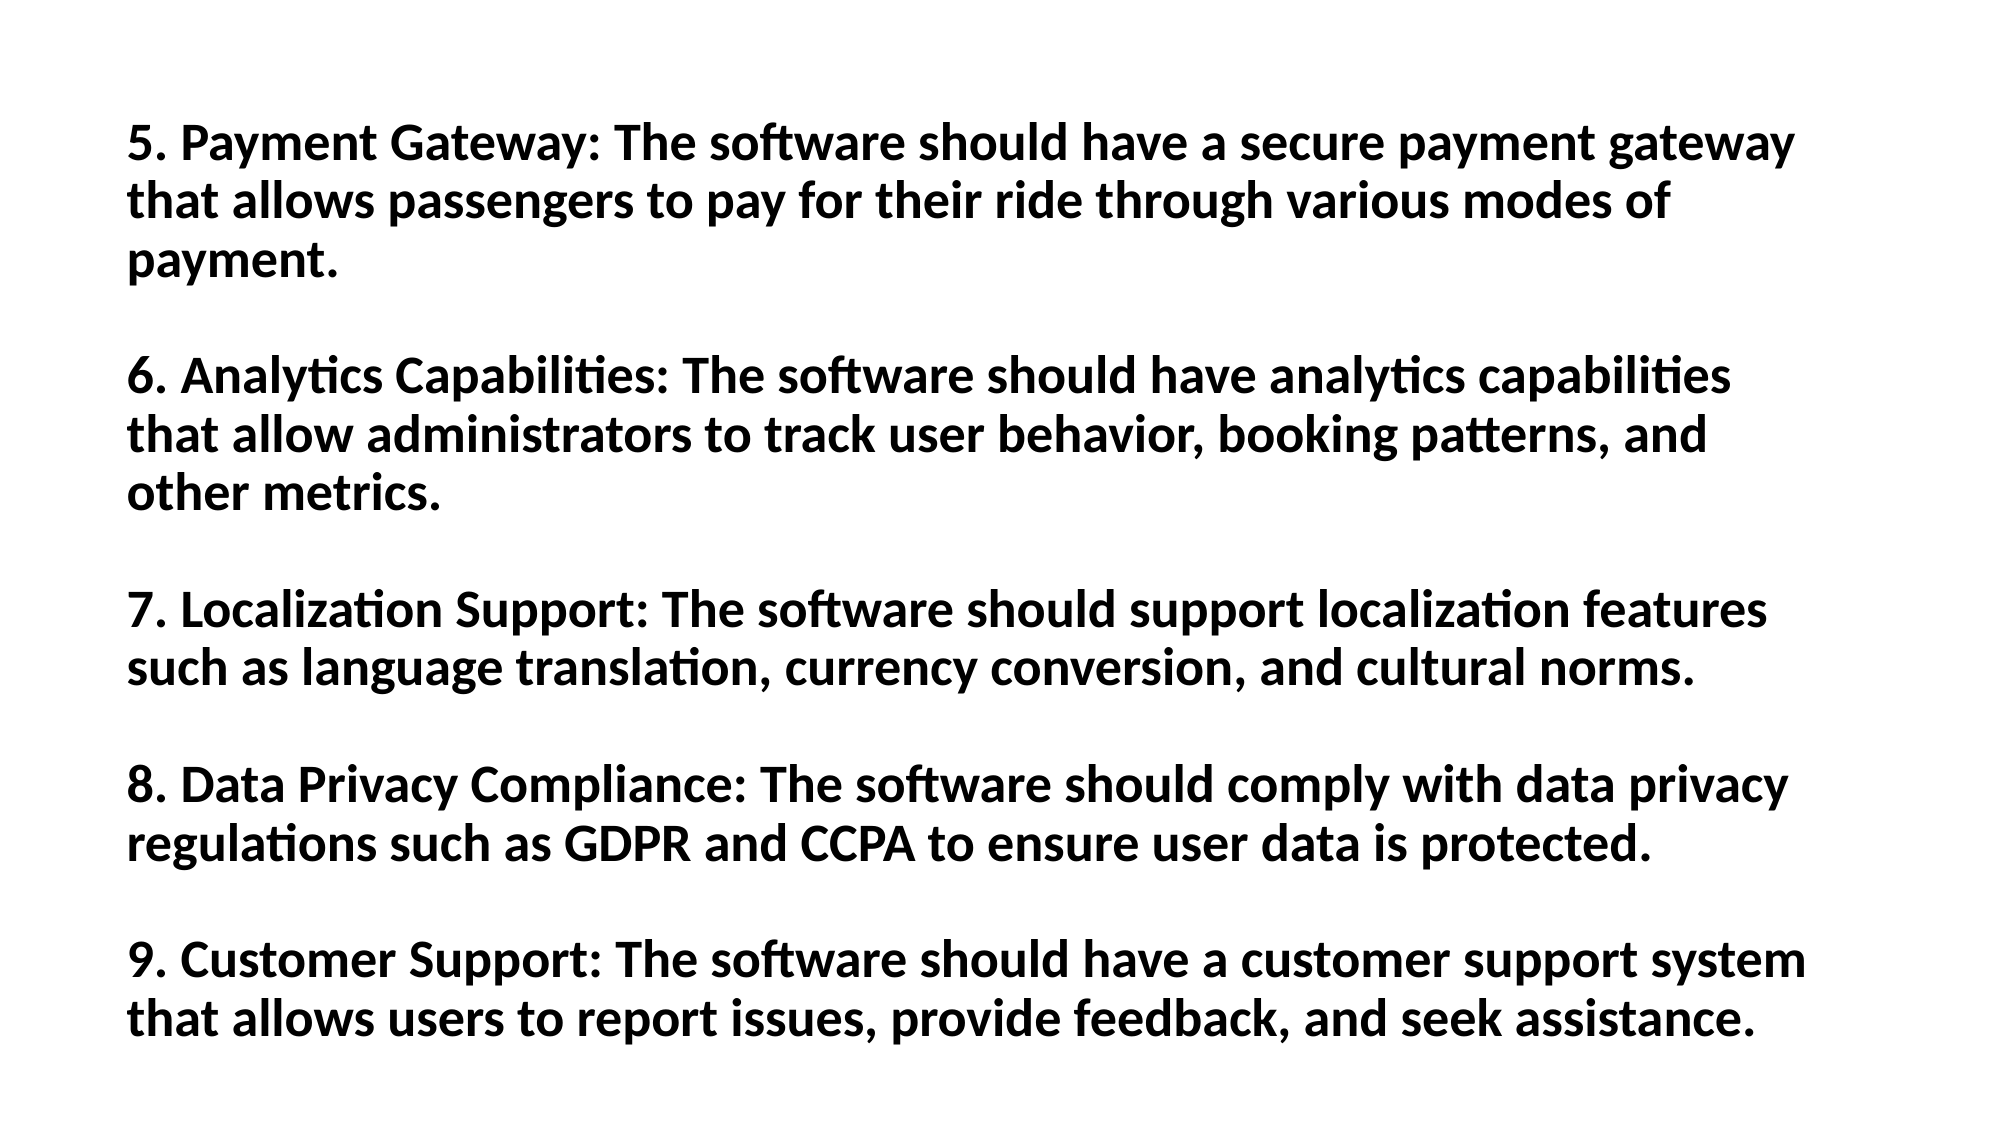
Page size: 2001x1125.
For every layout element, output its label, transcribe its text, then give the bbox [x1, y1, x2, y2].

list 5. Payment Gateway: The software should have a secure payment gateway that allows passengers to pay for their ride through various modes of payment. 6. Analytics Capabilities: The software should have analytics capabilities that allow administrators to track user behavior, booking patterns, and other metrics. 7. Localization Support: The software should support localization features such as language translation, currency conversion, and cultural norms. 8. Data Privacy Compliance: The software should comply with data privacy regulations such as GDPR and CCPA to ensure user data is protected. 9. Customer Support: The software should have a customer support system that allows users to report issues, provide feedback, and seek assistance. [111, 47, 1837, 1084]
